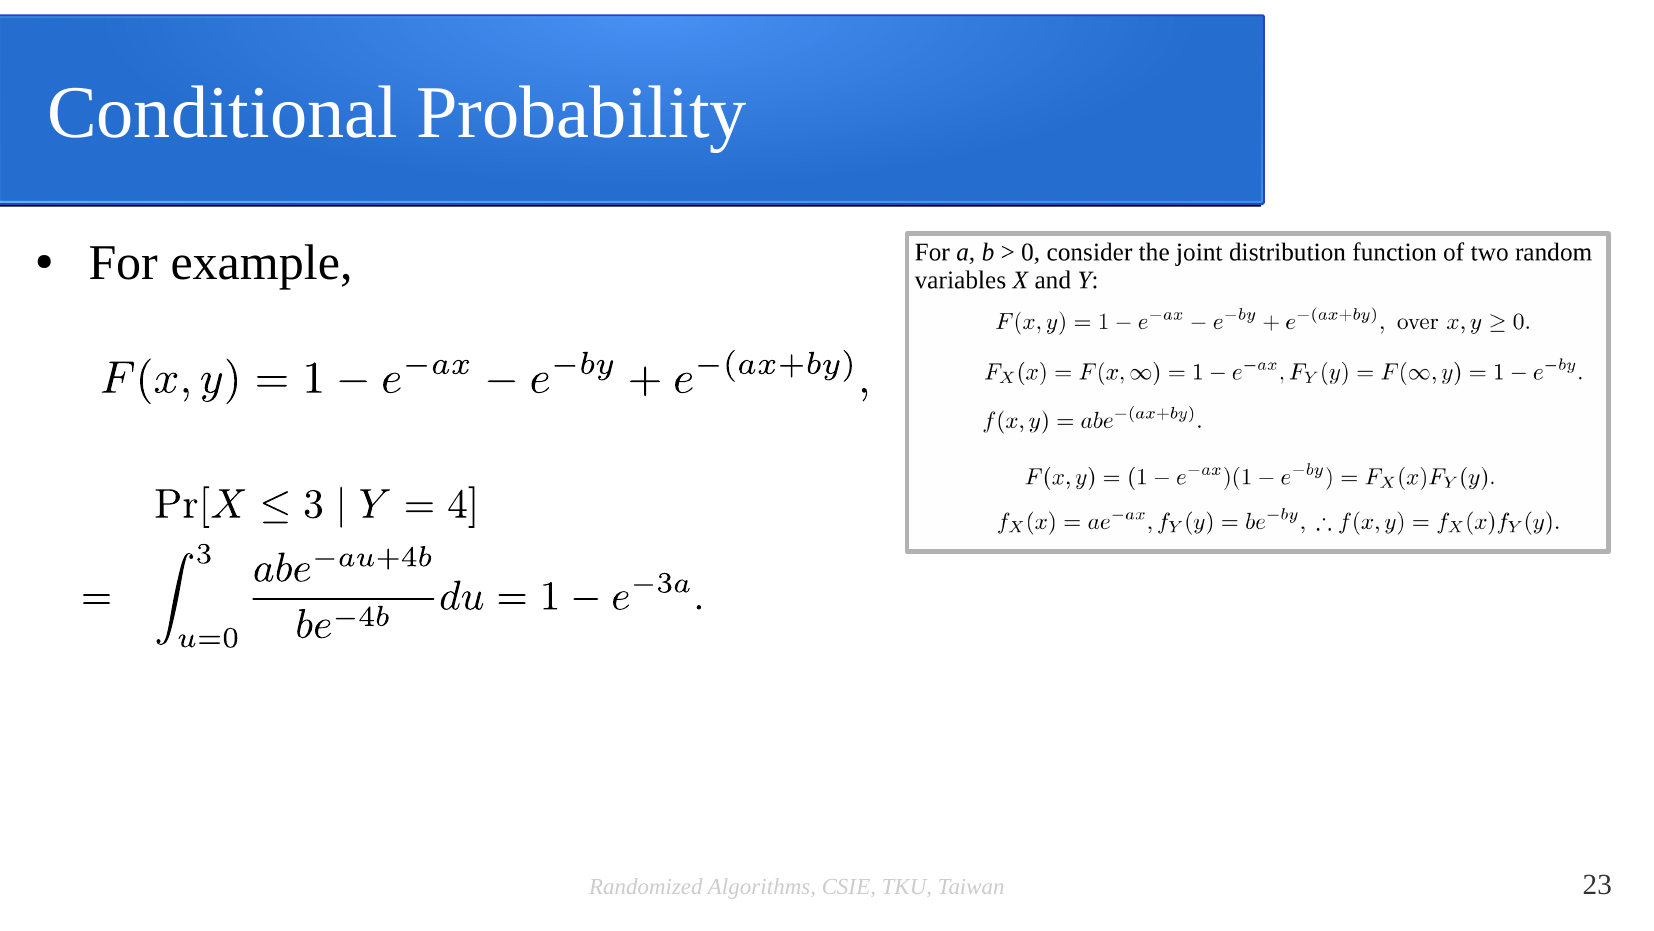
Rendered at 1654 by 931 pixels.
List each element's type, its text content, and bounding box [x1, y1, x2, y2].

title Conditional Probability [47, 35, 1199, 189]
picture [98, 348, 869, 406]
picture [909, 236, 1607, 550]
list For example, [17, 235, 1506, 775]
text_box [82, 486, 702, 648]
